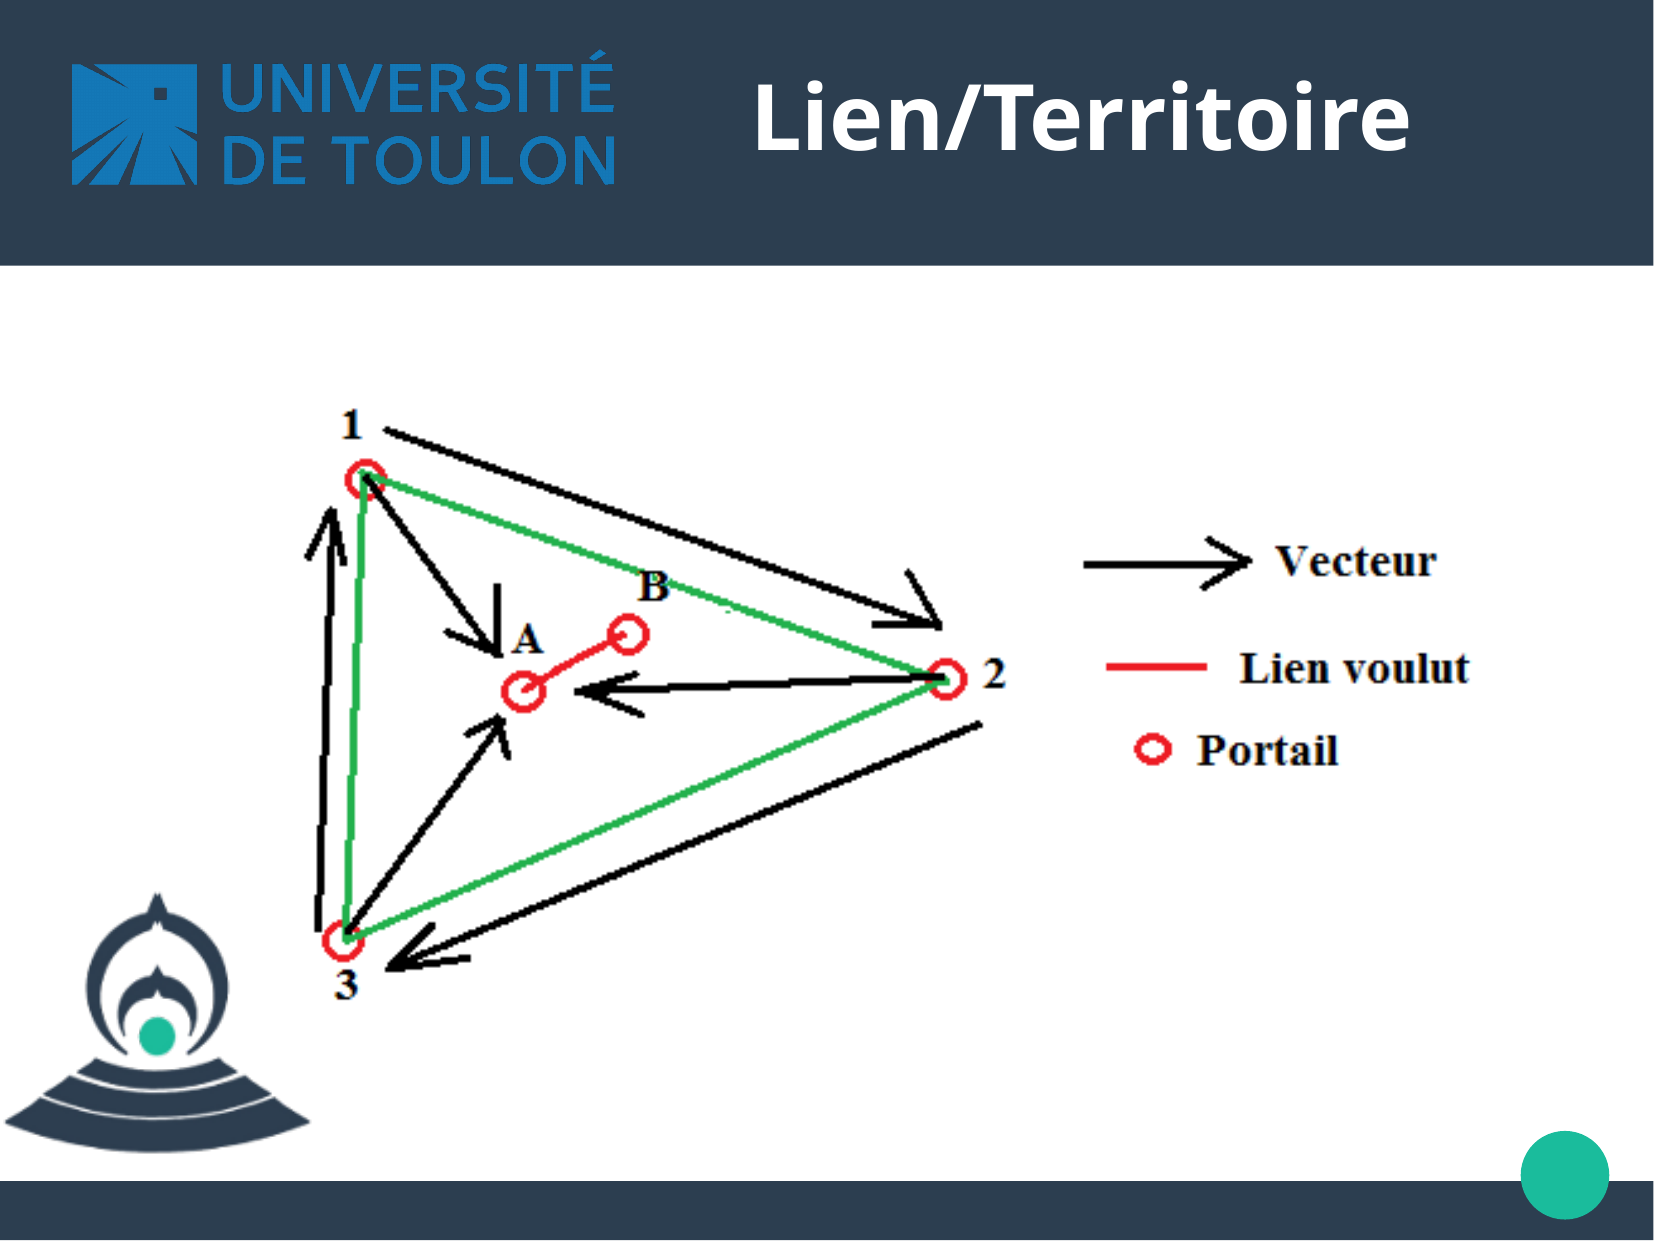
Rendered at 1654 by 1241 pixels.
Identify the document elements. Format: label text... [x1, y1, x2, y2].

picture [2, 340, 1513, 1160]
text_box Lien/Territoire [735, 45, 1606, 254]
picture [72, 49, 614, 185]
